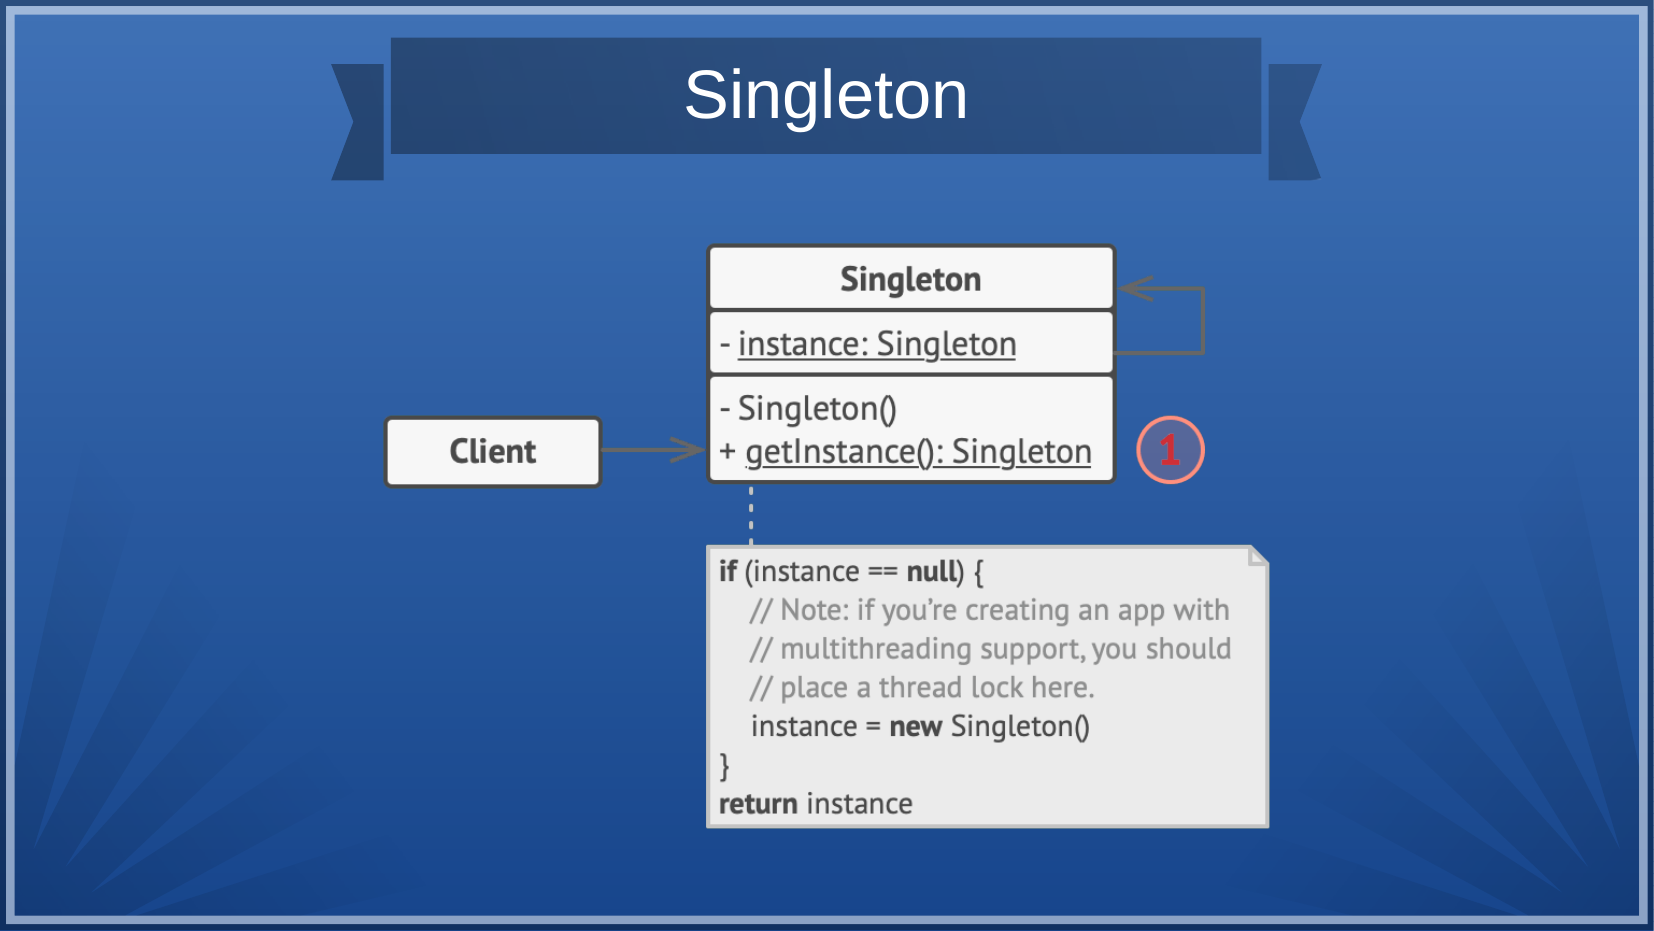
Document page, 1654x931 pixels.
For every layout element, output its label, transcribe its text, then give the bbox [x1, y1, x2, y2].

picture [364, 224, 1289, 848]
title Singleton [389, 35, 1264, 154]
